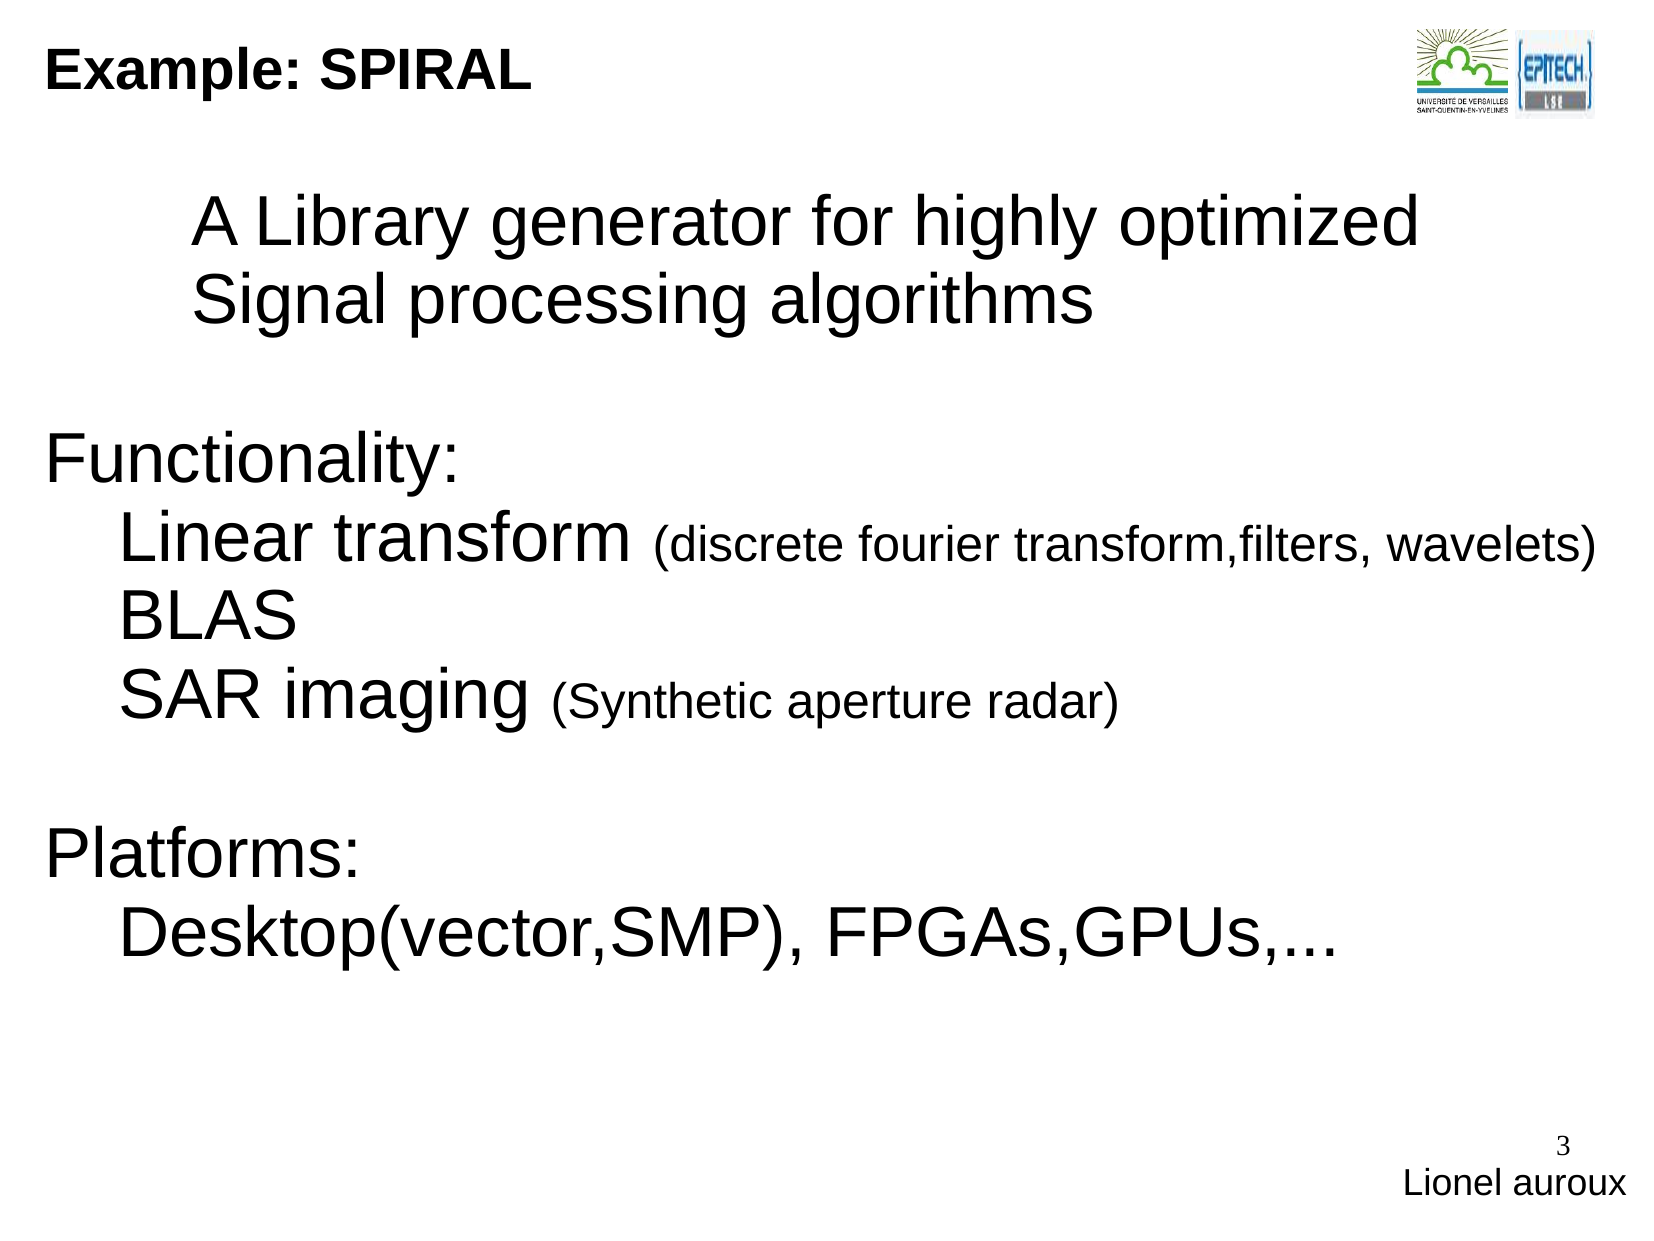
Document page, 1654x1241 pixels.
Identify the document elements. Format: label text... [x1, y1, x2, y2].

text_box Lionel auroux [1387, 1153, 1642, 1211]
picture [1515, 30, 1595, 119]
picture [1417, 29, 1508, 113]
text_box Example: SPIRAL A Library generator for highly optimized Signal processing algorithms Functionality: Linear transform (discrete fourier transform,filters, wavelets) BLAS SAR imaging (Synthetic aperture radar) Platforms: Desktop(vector,SMP), FPGAs,GPUs,... [29, 29, 1625, 1216]
